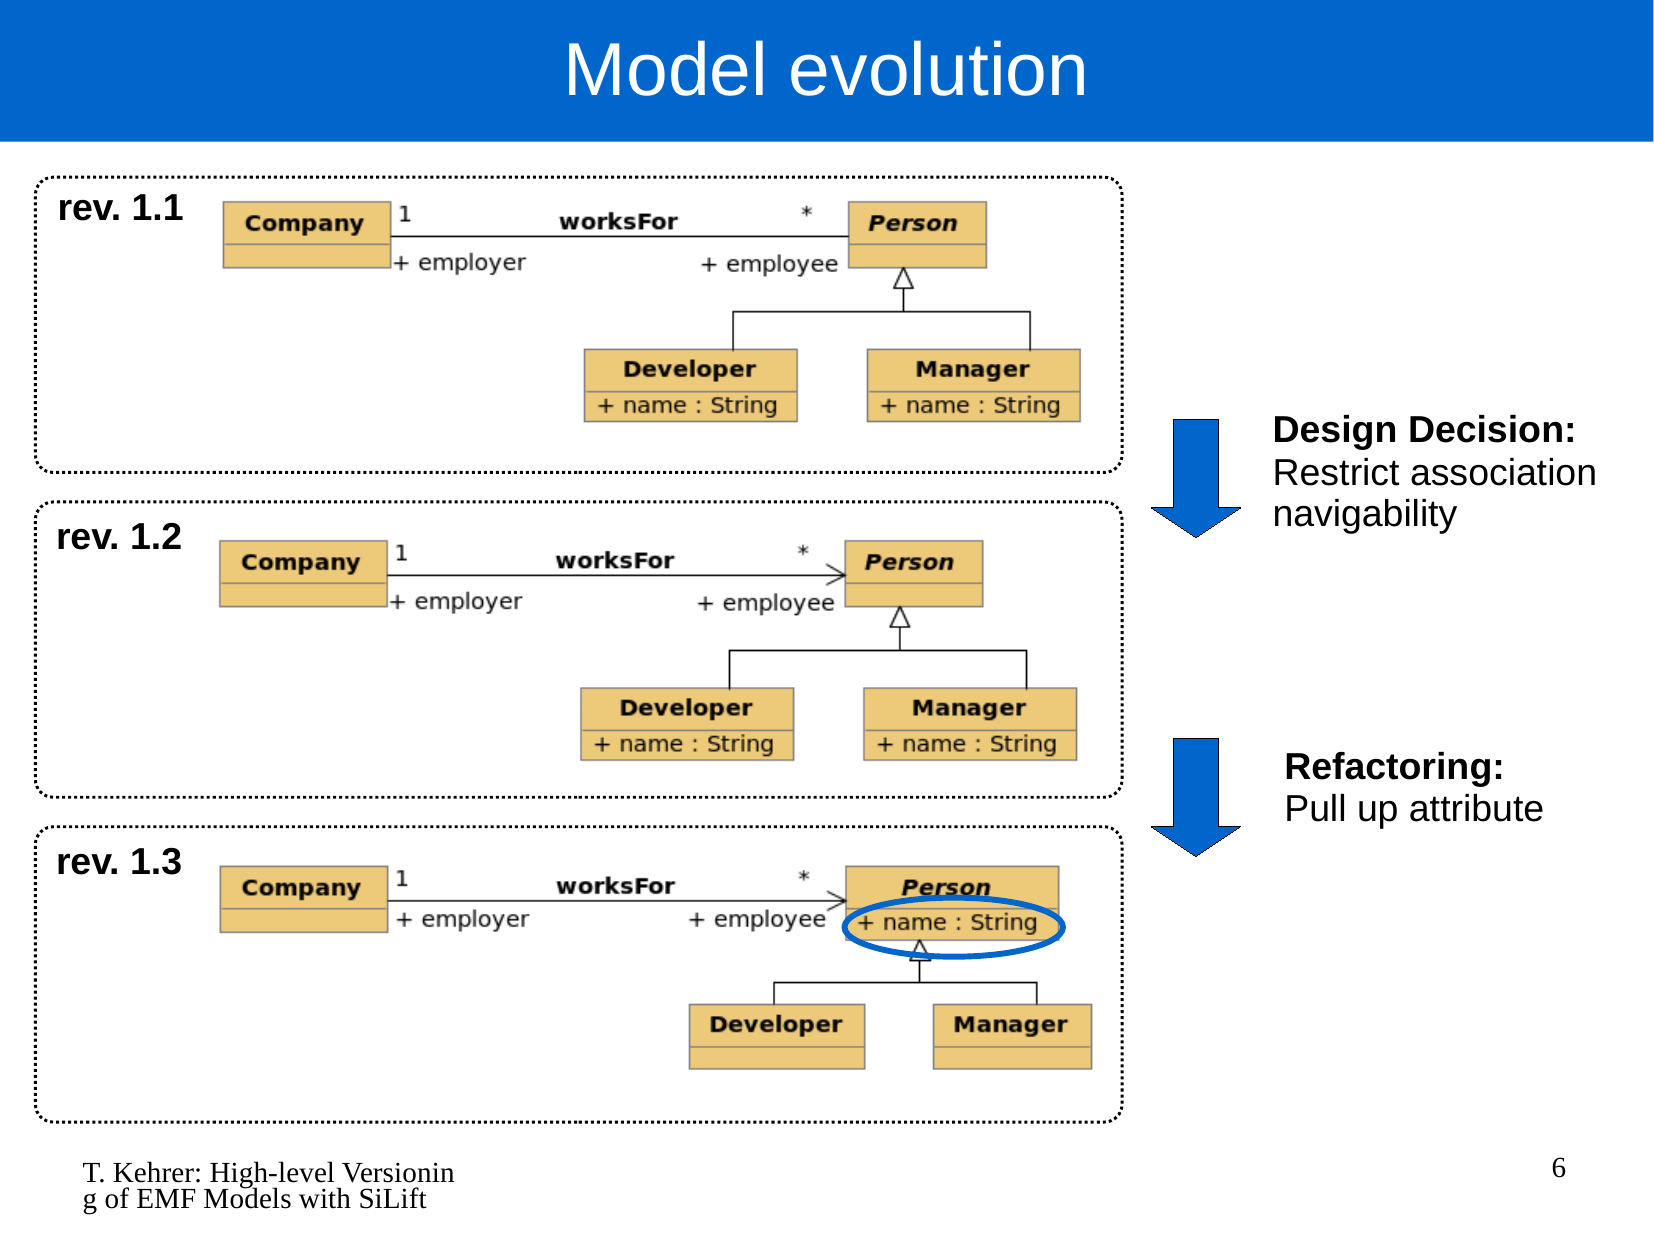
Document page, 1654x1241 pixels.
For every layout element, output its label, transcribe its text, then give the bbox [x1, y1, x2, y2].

picture [212, 858, 1102, 1081]
text_box Design Decision: Restrict association navigability [1257, 401, 1613, 543]
text_box [1151, 738, 1241, 857]
picture [212, 192, 1089, 432]
text_box rev. 1.1 [42, 179, 202, 237]
text_box [1151, 419, 1241, 538]
picture [210, 531, 1087, 769]
text_box Refactoring: Pull up attribute [1269, 738, 1560, 837]
title Model evolution [0, 0, 1654, 142]
text_box rev. 1.2 [41, 507, 200, 565]
text_box rev. 1.3 [41, 832, 200, 890]
